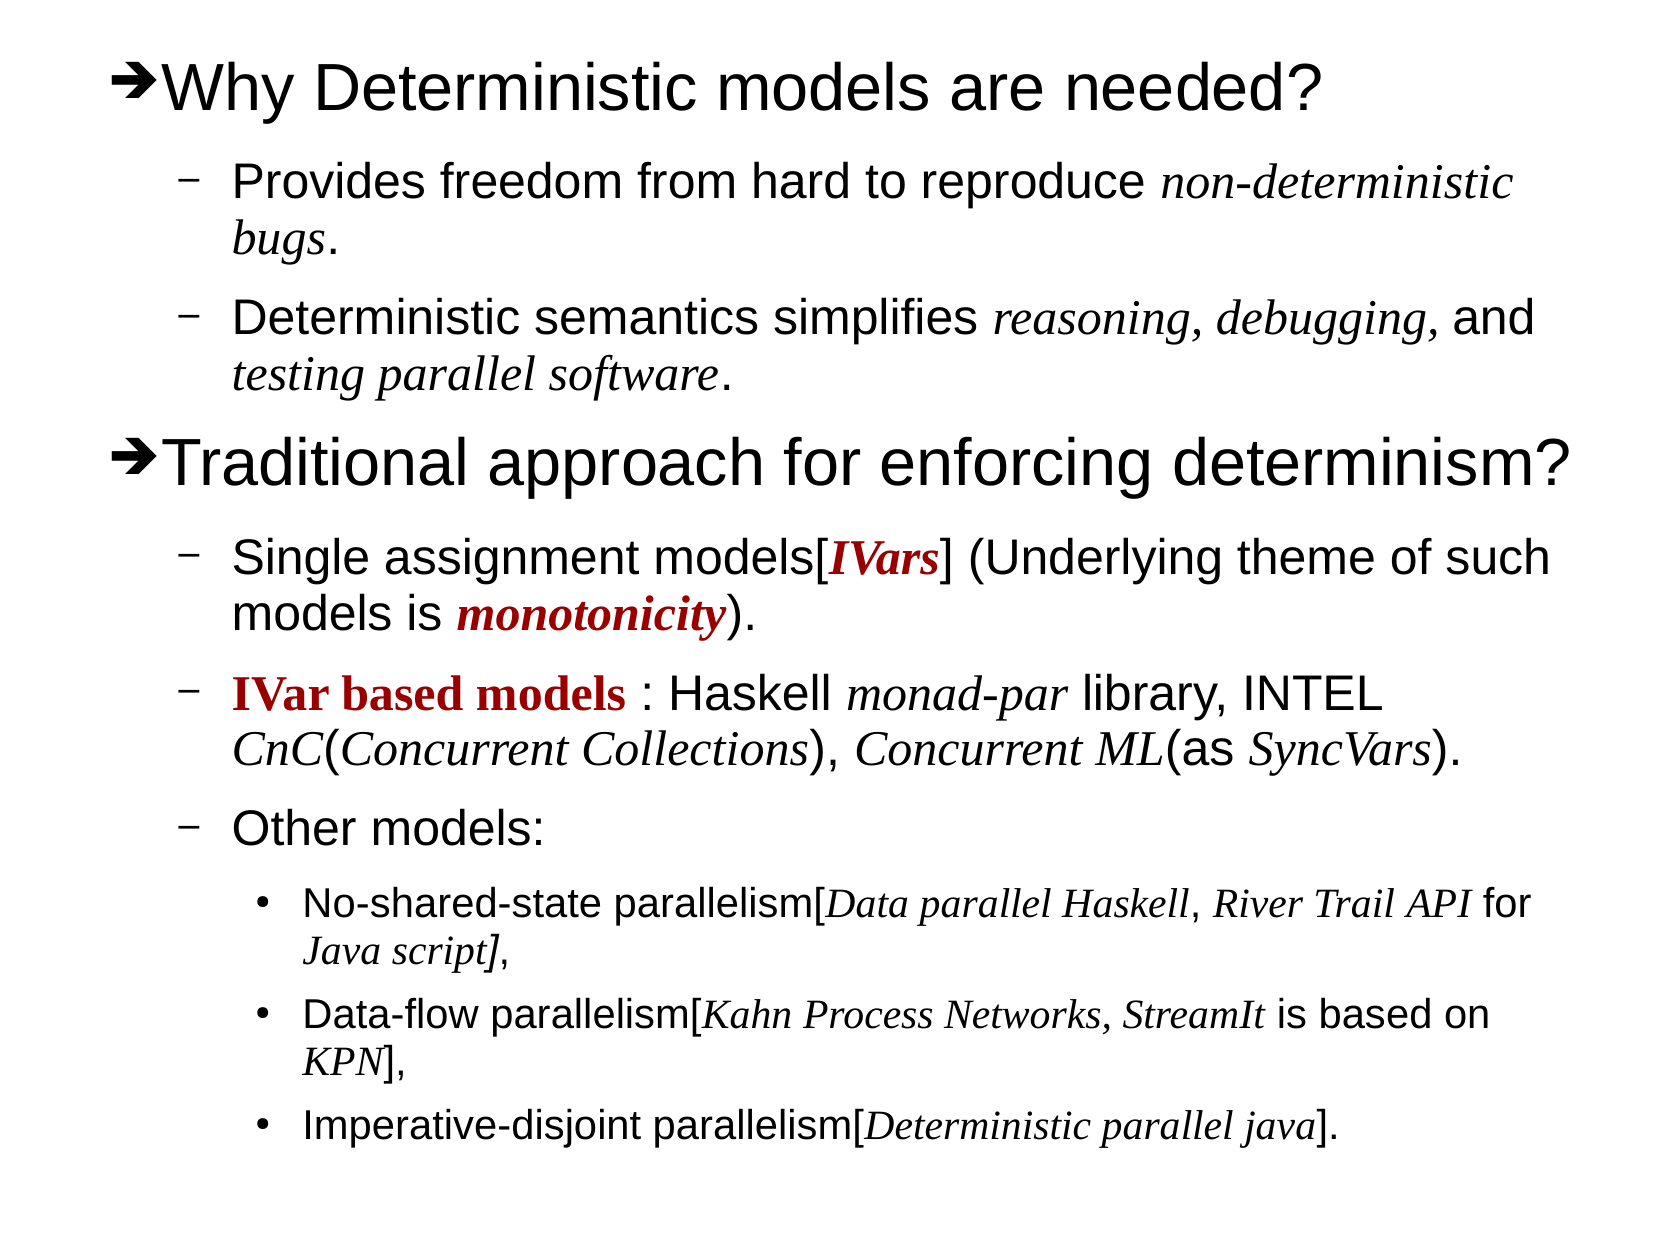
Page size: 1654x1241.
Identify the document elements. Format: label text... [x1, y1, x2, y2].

list Why Deterministic models are needed? Provides freedom from hard to reproduce non-deterministic bugs. Deterministic semantics simplifies reasoning, debugging, and testing parallel software. Traditional approach for enforcing determinism? Single assignment models[IVars] (Underlying theme of such models is monotonicity). IVar based models : Haskell monad-par library, INTEL CnC(Concurrent Collections), Concurrent ML(as SyncVars). Other models: No-shared-state parallelism[Data parallel Haskell, River Trail API for Java script], Data-flow parallelism[Kahn Process Networks, StreamIt is based on KPN], Imperative-disjoint parallelism[Deterministic parallel java]. [90, 49, 1579, 1241]
